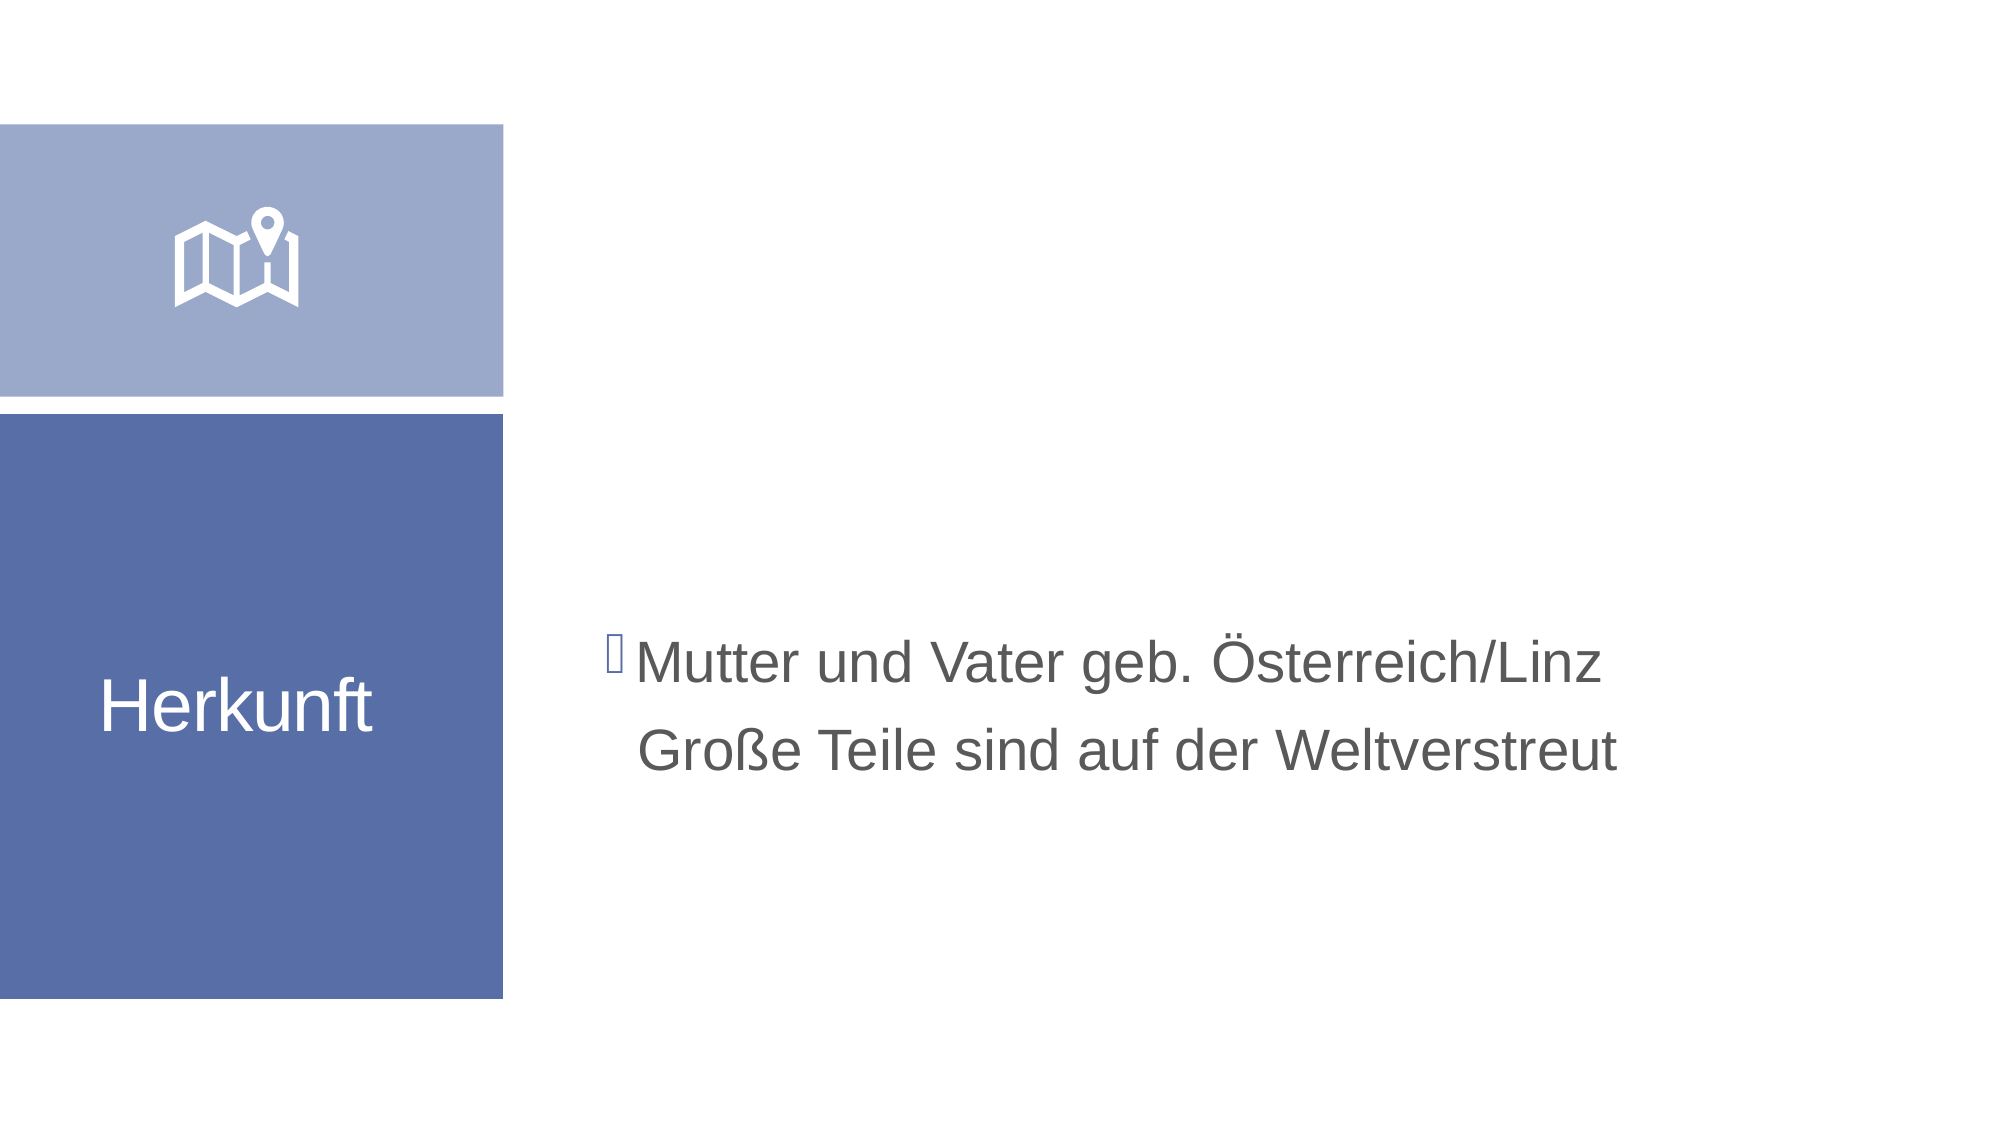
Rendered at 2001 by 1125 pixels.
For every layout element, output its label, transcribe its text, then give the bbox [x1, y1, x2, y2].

title Herkunft [83, 432, 483, 982]
list Mutter und Vater geb. Österreich/Linz Große Teile sind auf der Weltverstreut [590, 432, 1918, 982]
picture [161, 182, 312, 333]
